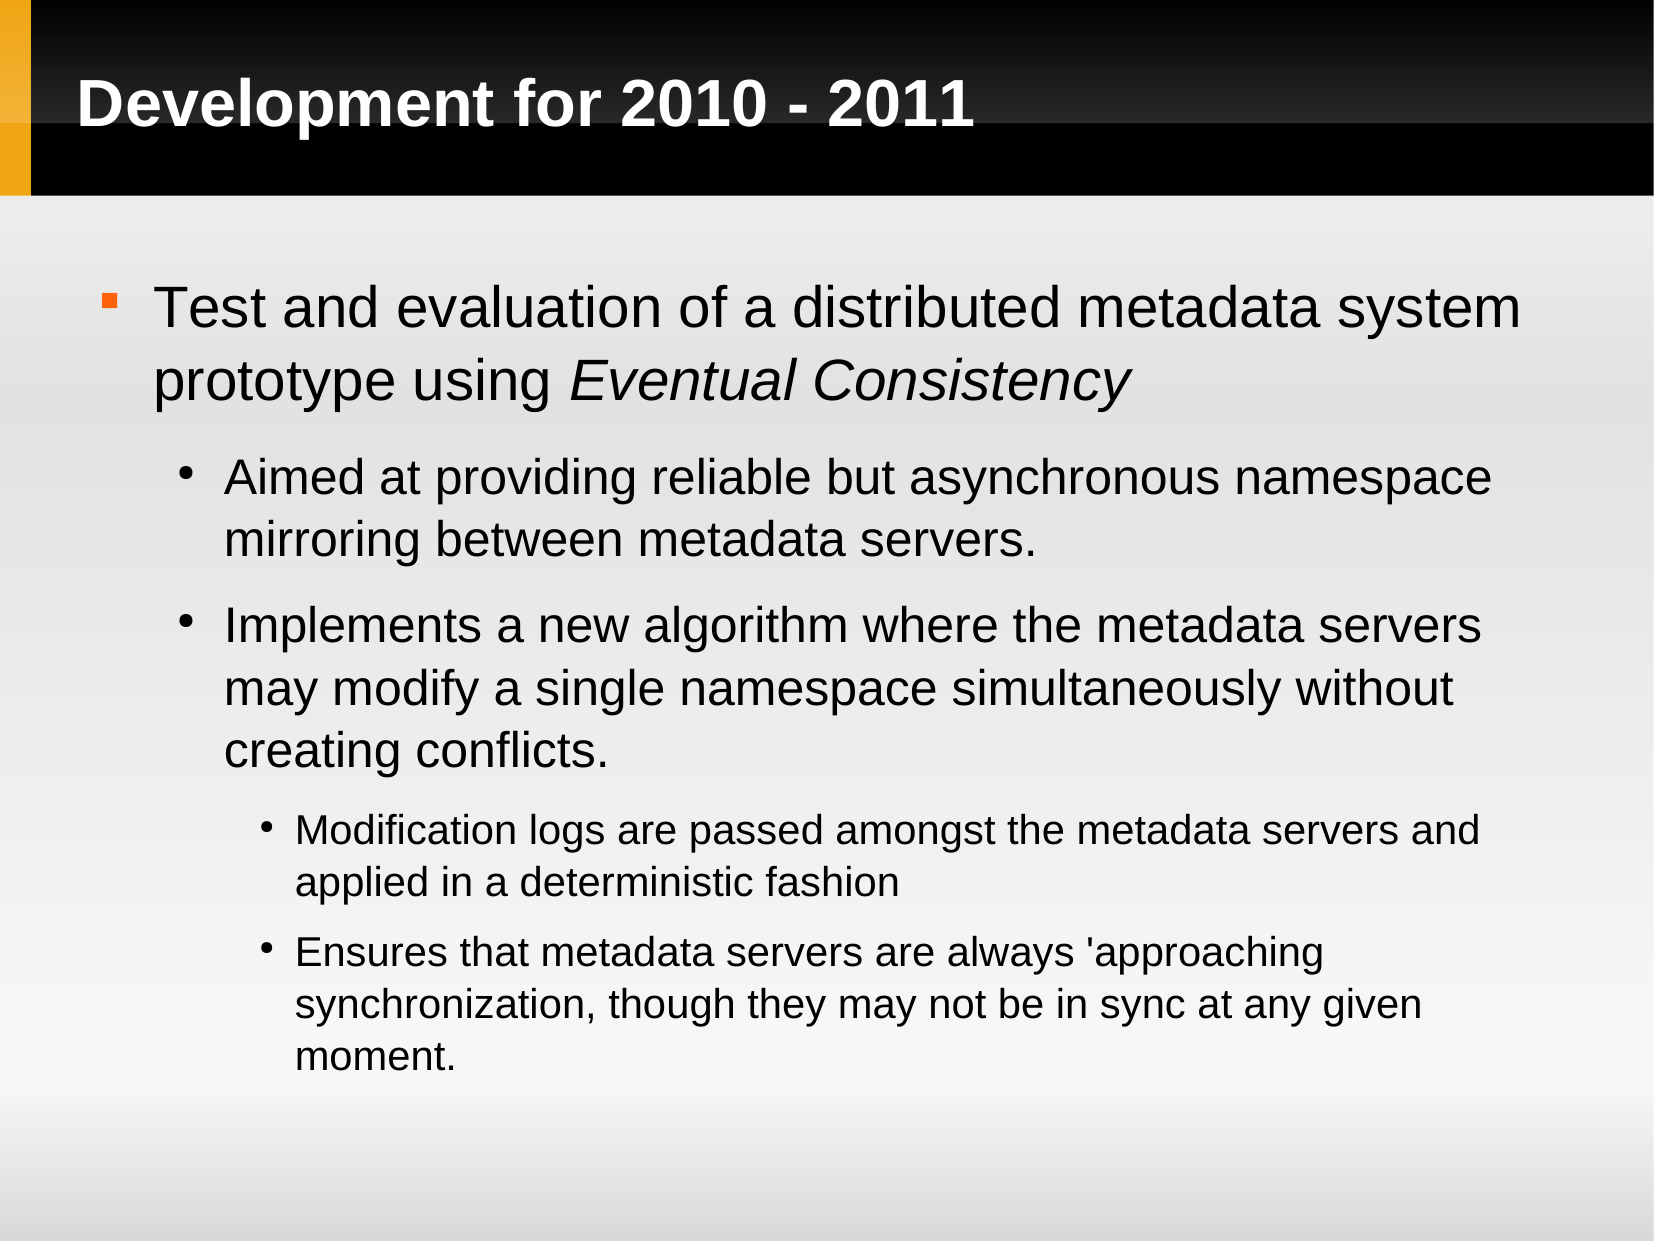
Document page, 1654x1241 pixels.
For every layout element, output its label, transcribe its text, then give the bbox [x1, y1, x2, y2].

picture [0, 0, 1654, 1241]
title Development for 2010 - 2011 [76, 7, 1565, 200]
text_box Test and evaluation of a distributed metadata system prototype using Eventual Consistency Aimed at providing reliable but asynchronous namespace mirroring between metadata servers. Implements a new algorithm where the metadata servers may modify a single namespace simultaneously without creating conflicts. Modification logs are passed amongst the metadata servers and applied in a deterministic fashion Ensures that metadata servers are always 'approaching synchronization, though they may not be in sync at any given moment. [82, 266, 1576, 1221]
